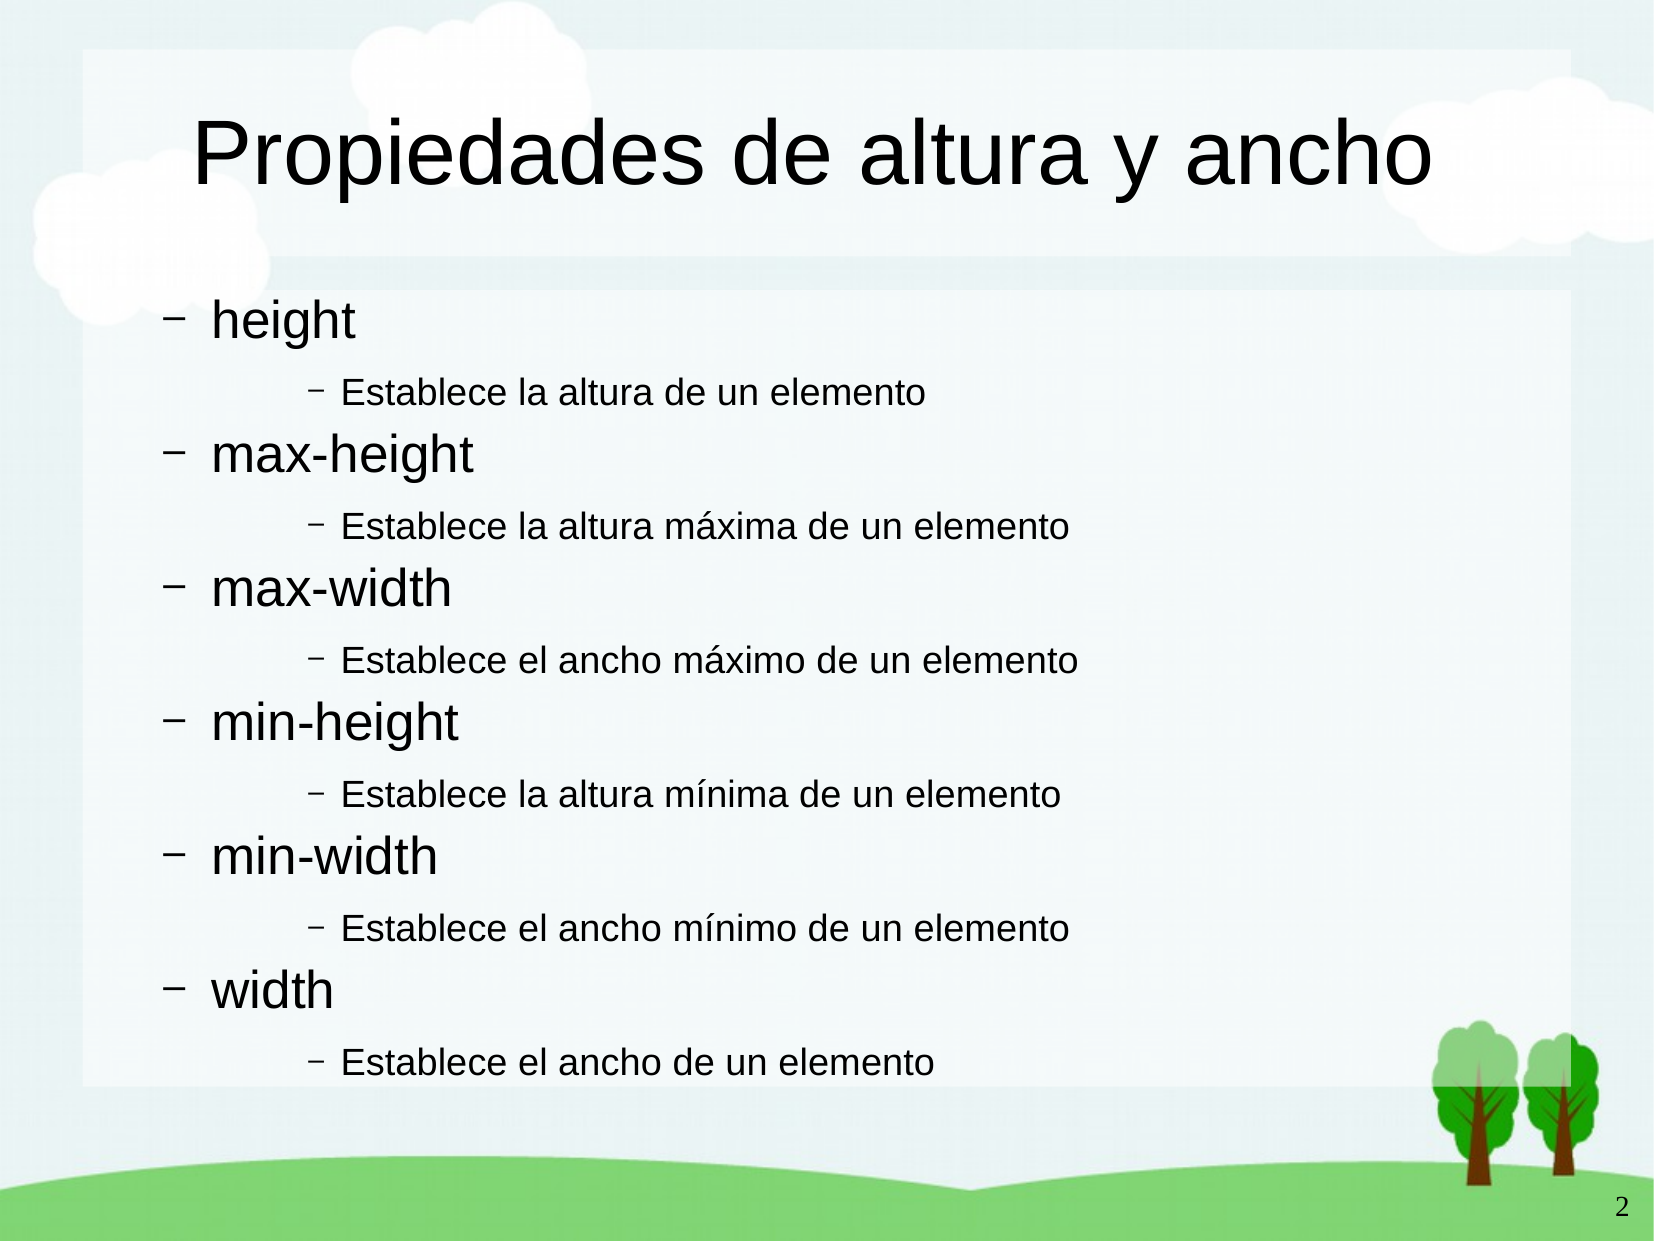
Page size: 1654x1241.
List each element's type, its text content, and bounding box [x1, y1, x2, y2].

list height Establece la altura de un elemento max-height Establece la altura máxima de un elemento max-width Establece el ancho máximo de un elemento min-height Establece la altura mínima de un elemento min-width Establece el ancho mínimo de un elemento width Establece el ancho de un elemento [82, 290, 1571, 1087]
title Propiedades de altura y ancho [82, 49, 1571, 257]
picture [0, 0, 1654, 1241]
